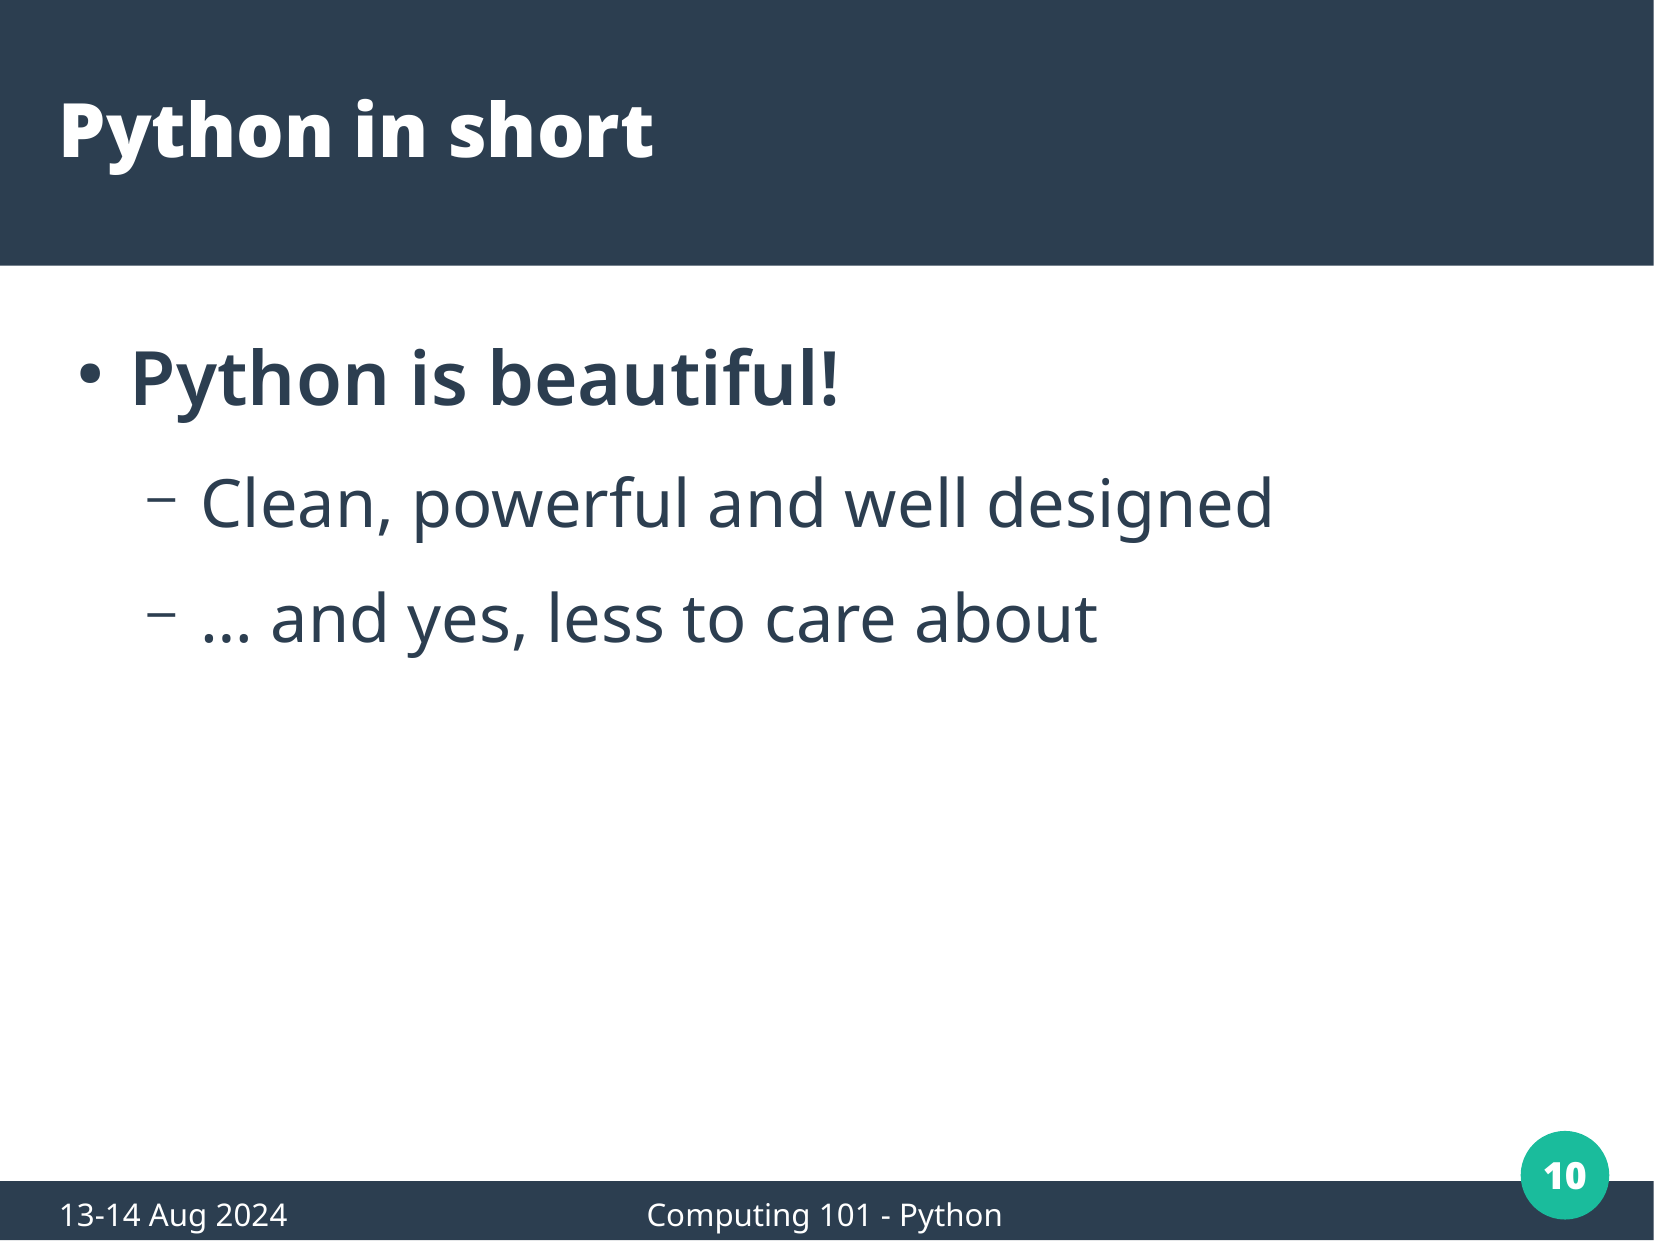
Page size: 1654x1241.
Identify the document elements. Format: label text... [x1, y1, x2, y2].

list Python is beautiful! Clean, powerful and well designed … and yes, less to care about [59, 324, 1595, 1152]
title Python in short [59, 49, 1595, 207]
